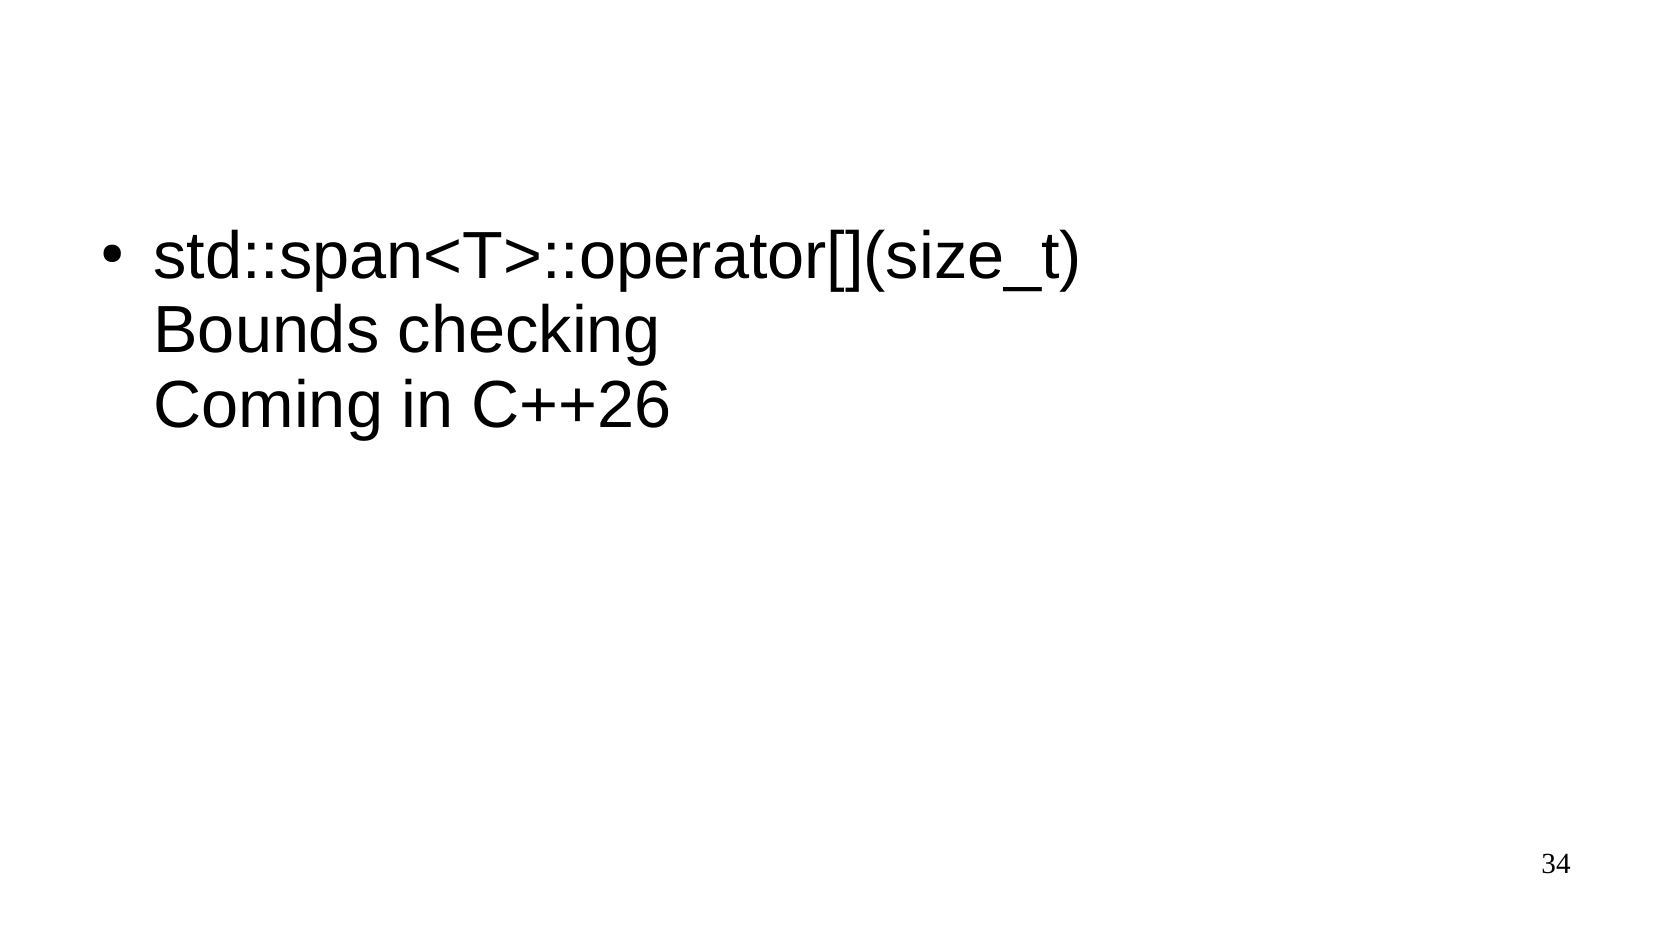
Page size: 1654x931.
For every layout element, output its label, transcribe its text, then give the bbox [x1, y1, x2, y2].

list std::span<T>::operator[](size_t) Bounds checking Coming in C++26 [82, 217, 1571, 758]
